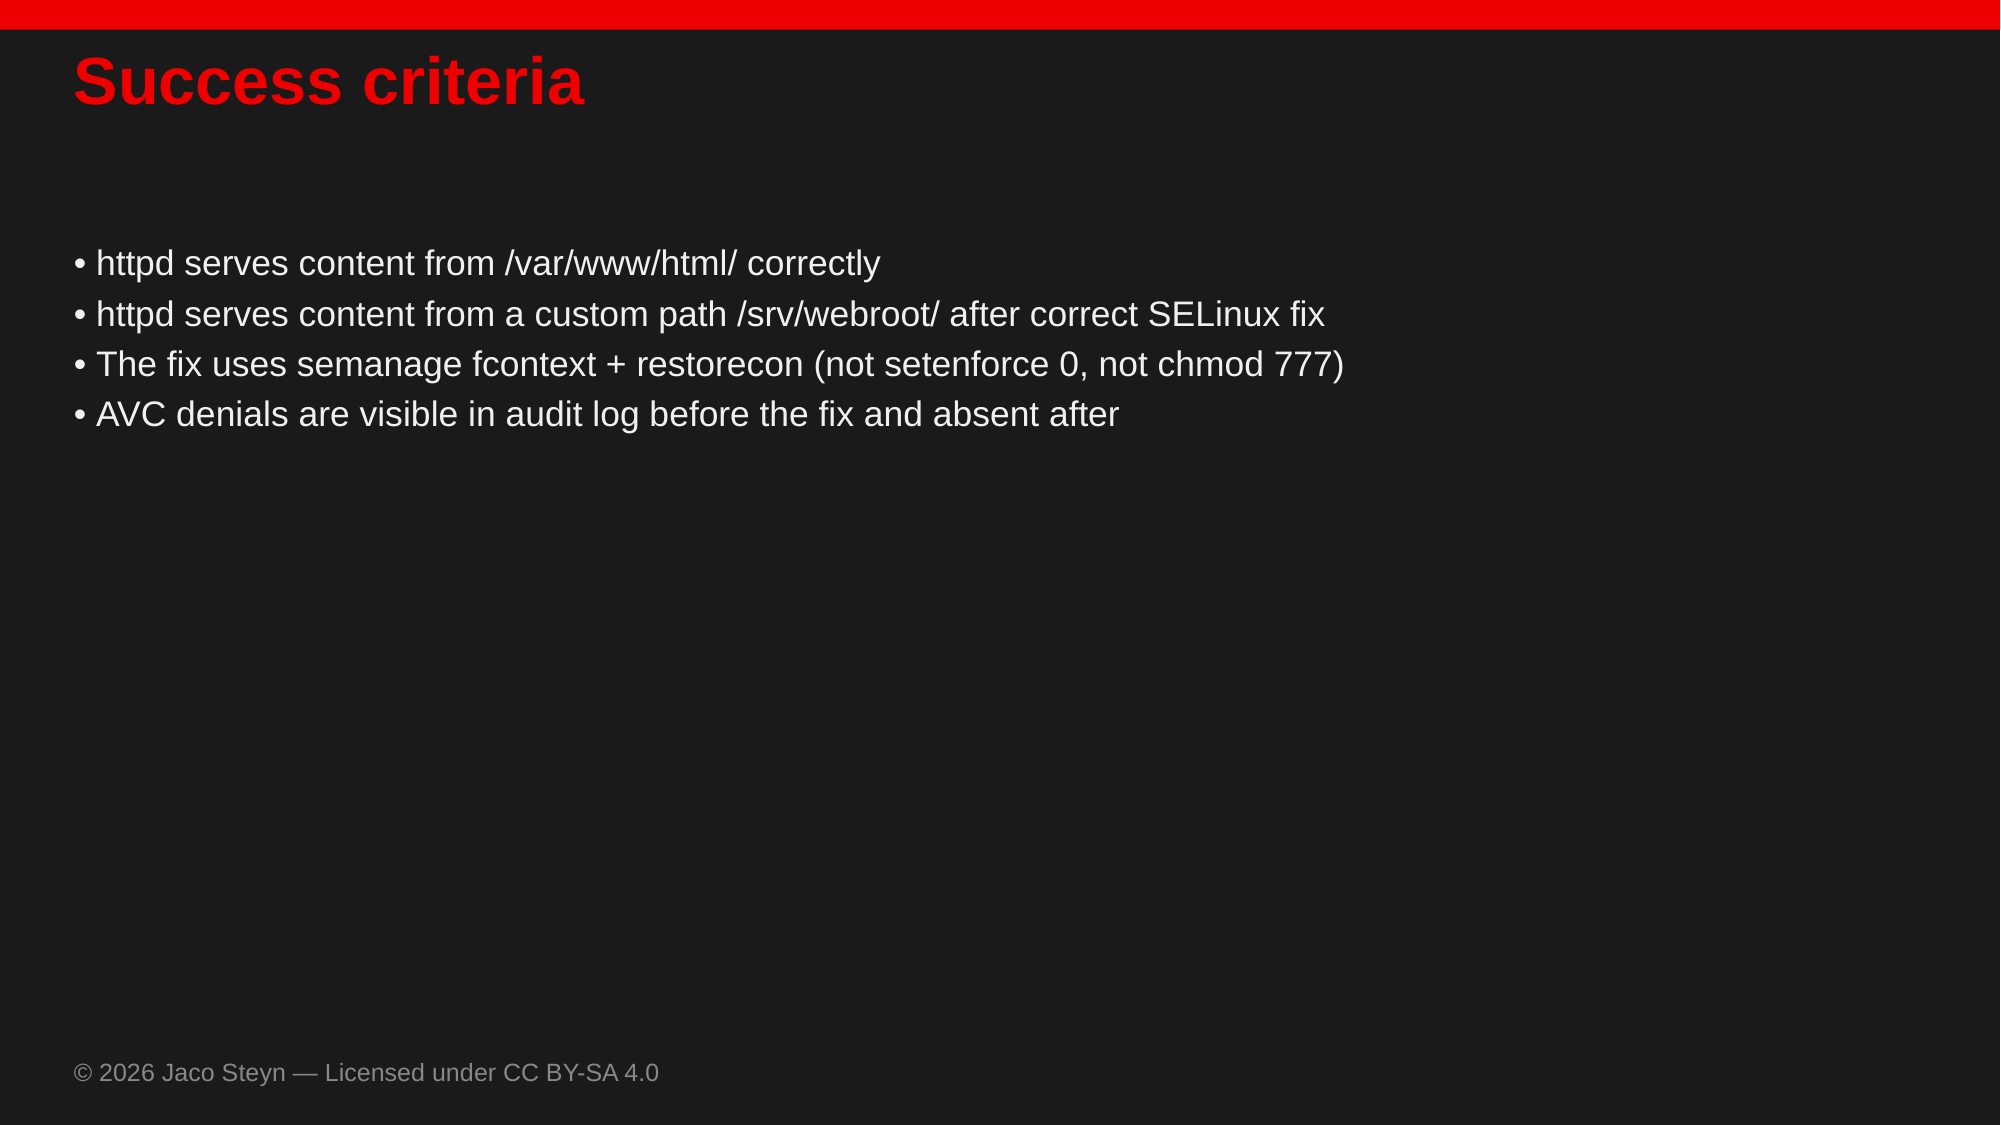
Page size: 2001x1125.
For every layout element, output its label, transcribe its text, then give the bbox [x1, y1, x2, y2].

text_box • httpd serves content from /var/www/html/ correctly • httpd serves content from a custom path /srv/webroot/ after correct SELinux fix • The fix uses semanage fcontext + restorecon (not setenforce 0, not chmod 777) • AVC denials are visible in audit log before the fix and absent after [59, 236, 1942, 1037]
text_box © 2026 Jaco Steyn — Licensed under CC BY-SA 4.0 [59, 1051, 1942, 1093]
text_box [0, 0, 2001, 30]
text_box Success criteria [59, 36, 1942, 208]
